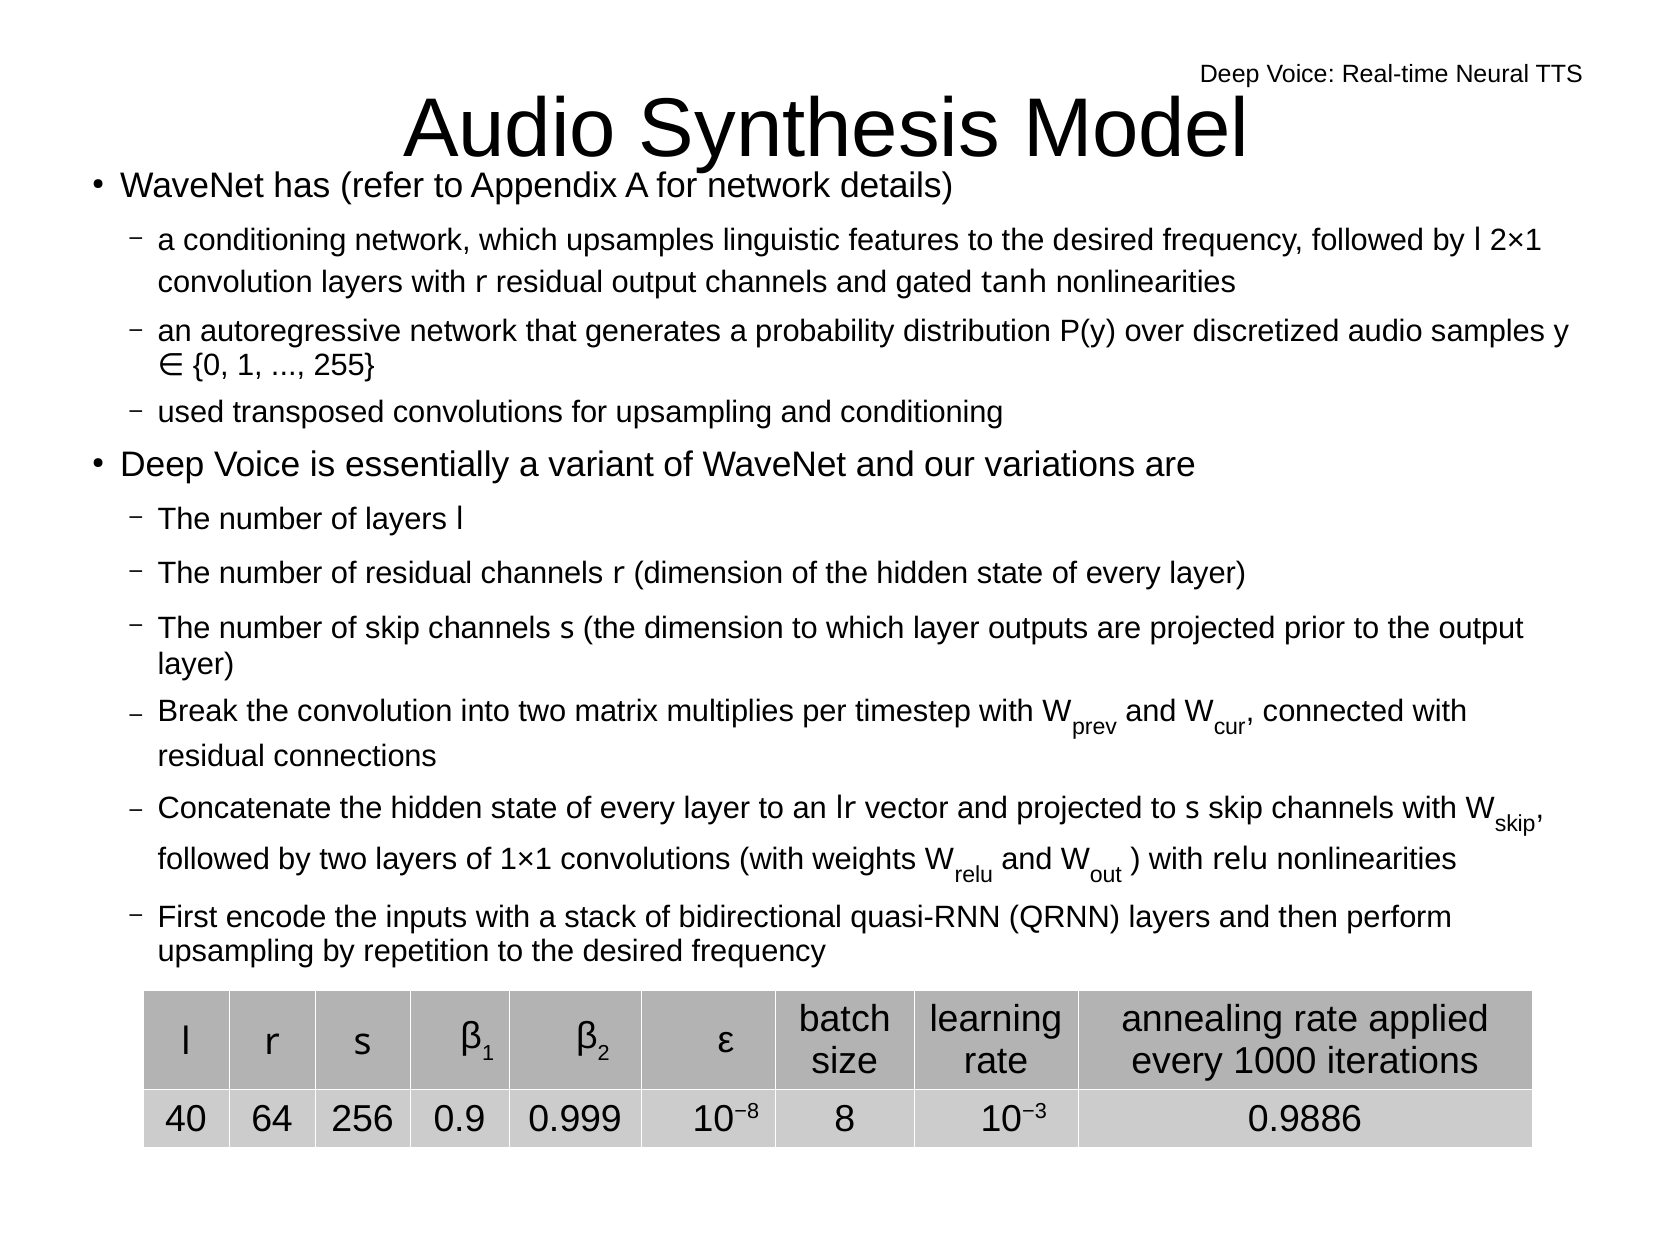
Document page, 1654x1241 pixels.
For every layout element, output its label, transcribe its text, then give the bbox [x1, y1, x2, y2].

table_cell 8 [776, 1090, 914, 1147]
table_cell 64 [230, 1090, 315, 1147]
table_header s [316, 991, 410, 1089]
table_header β1 [411, 991, 509, 1089]
table_header l [144, 991, 229, 1089]
table_cell 0.9 [411, 1090, 509, 1147]
table_cell 10−3 [915, 1090, 1078, 1147]
table_cell 10−8 [642, 1090, 775, 1147]
text_box Deep Voice: Real-time Neural TTS [1185, 60, 1599, 89]
table_cell 40 [144, 1090, 229, 1147]
table_cell 256 [316, 1090, 410, 1147]
table_header learning rate [915, 991, 1078, 1089]
title Audio Synthesis Model [82, 75, 1571, 165]
table_header annealing rate applied every 1000 iterations [1079, 991, 1532, 1089]
table_header ε [642, 991, 775, 1089]
table_header batch size [776, 991, 914, 1089]
table_header r [230, 991, 315, 1089]
table_cell 0.999 [510, 1090, 641, 1147]
list WaveNet has (refer to Appendix A for network details) a conditioning network, which upsamples linguistic features to the desired frequency, followed by l 2×1 convolution layers with r residual output channels and gated tanh nonlinearities an autoregressive network that generates a probability distribution P(y) over discretized audio samples y ∈ {0, 1, ..., 255} used transposed convolutions for upsampling and conditioning Deep Voice is essentially a variant of WaveNet and our variations are The number of layers l The number of residual channels r (dimension of the hidden state of every layer) The number of skip channels s (the dimension to which layer outputs are projected prior to the output layer) Break the convolution into two matrix multiplies per timestep with Wprev and Wcur, connected with residual connections Concatenate the hidden state of every layer to an lr vector and projected to s skip channels with Wskip, followed by two layers of 1×1 convolutions (with weights Wrelu and Wout ) with relu nonlinearities First encode the inputs with a stack of bidirectional quasi-RNN (QRNN) layers and then perform upsampling by repetition to the desired frequency [82, 165, 1571, 991]
table_cell 0.9886 [1079, 1090, 1532, 1147]
table_header β2 [510, 991, 641, 1089]
